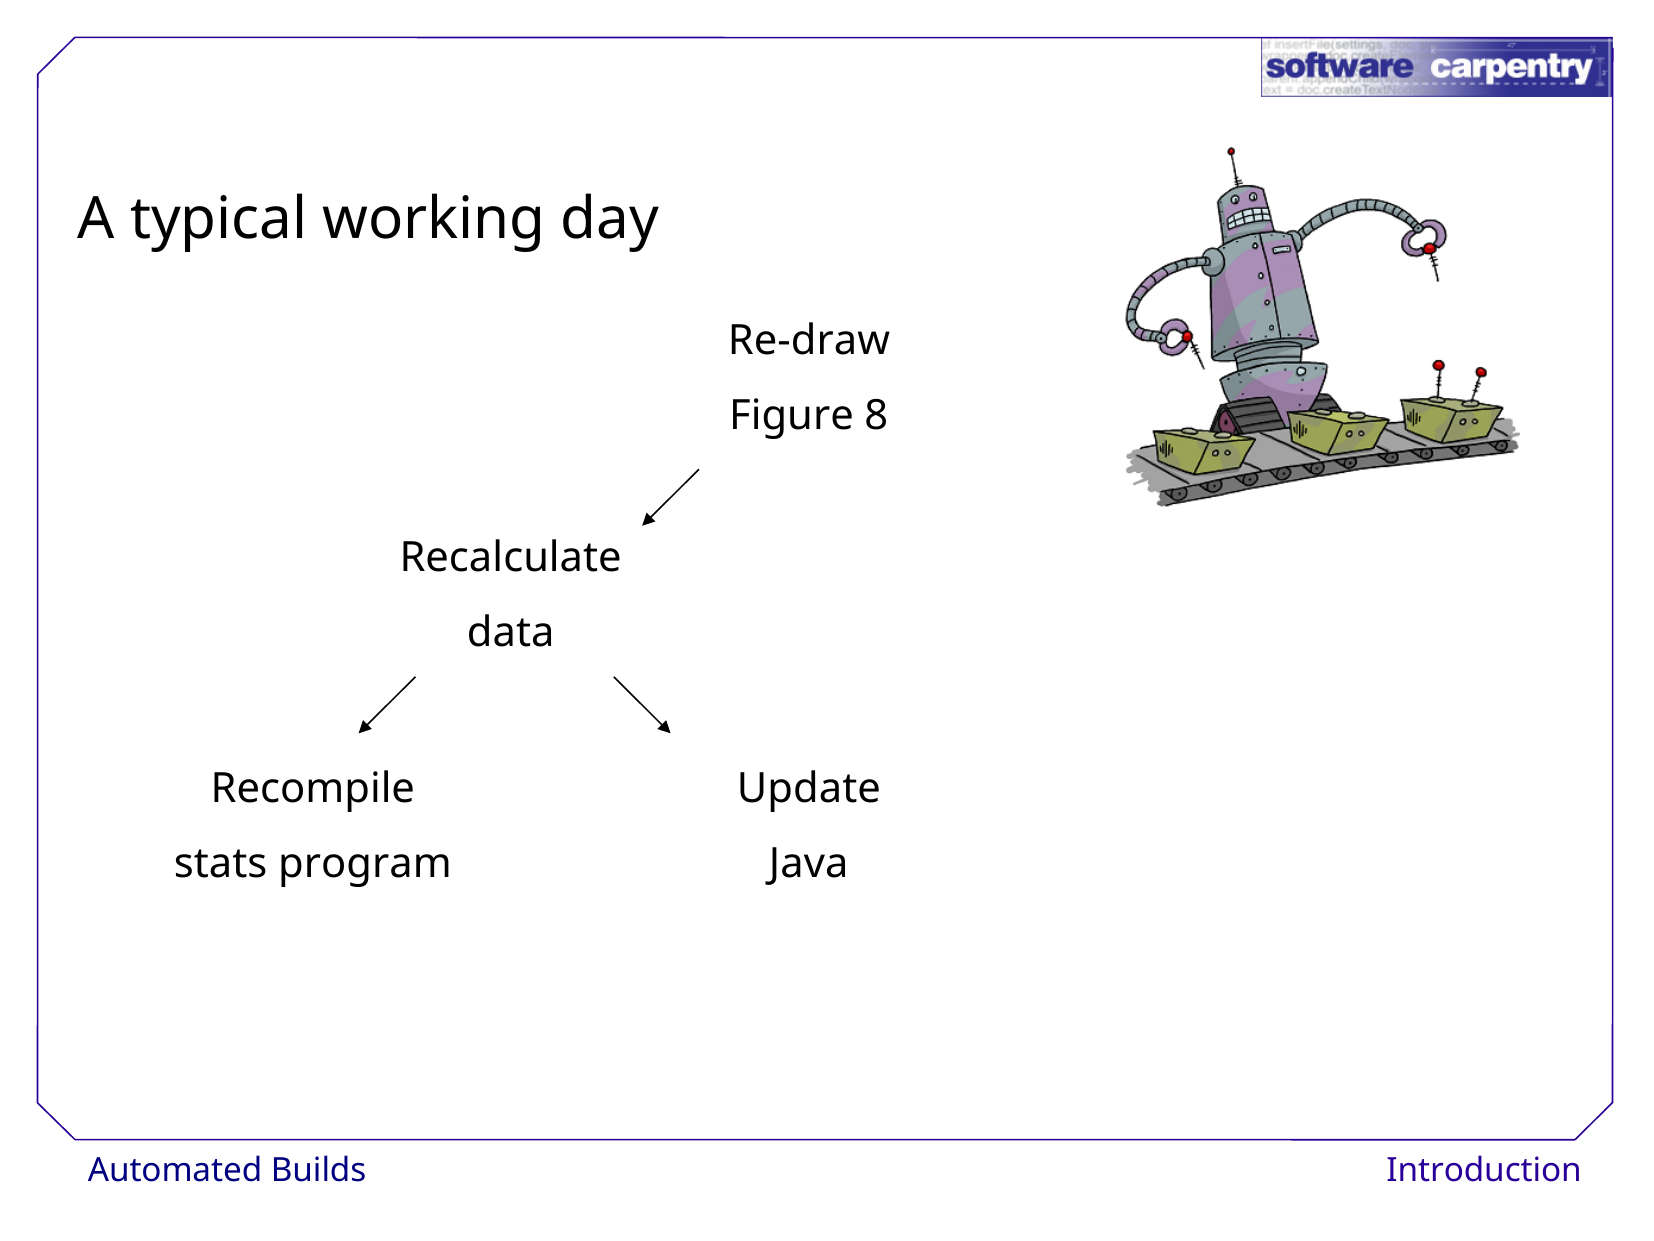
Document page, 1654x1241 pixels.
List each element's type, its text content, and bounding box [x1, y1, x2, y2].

text_box A typical working day [63, 138, 825, 259]
text_box Update Java [646, 727, 971, 894]
text_box Recompile stats program [84, 727, 542, 894]
text_box Recalculate data [309, 497, 712, 663]
text_box Re-draw Figure 8 [638, 279, 980, 446]
picture [1110, 128, 1526, 522]
picture [1261, 39, 1613, 97]
